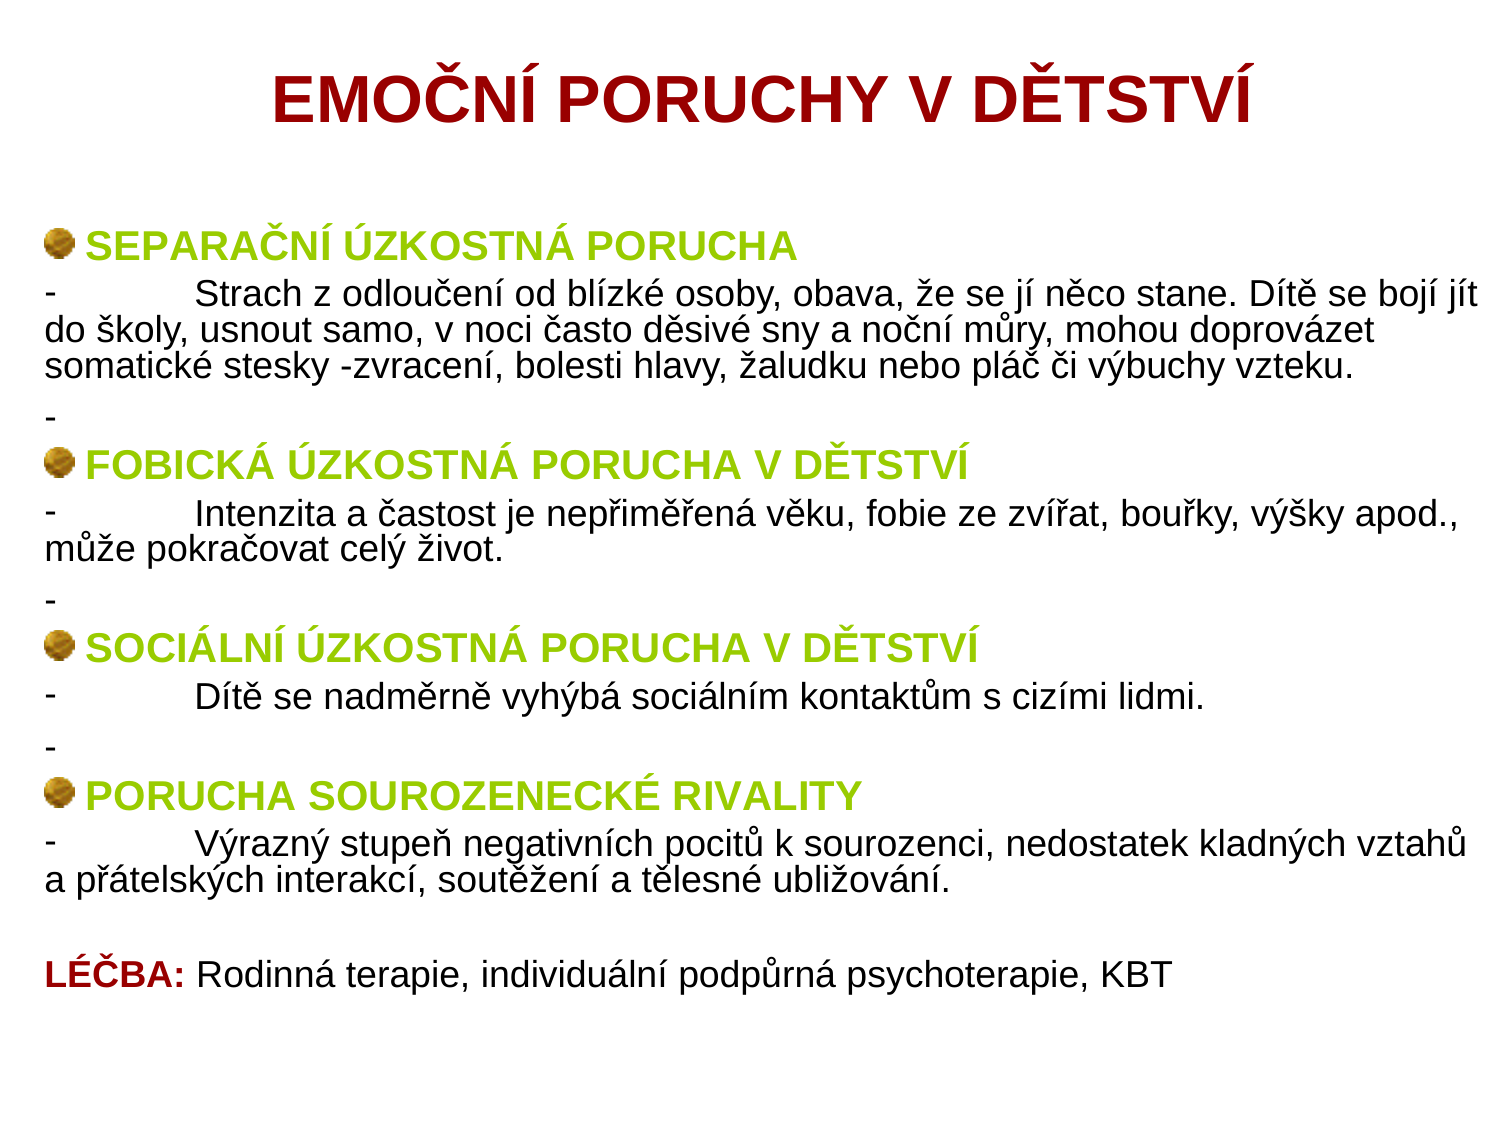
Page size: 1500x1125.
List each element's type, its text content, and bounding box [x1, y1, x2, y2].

title EMOČNÍ PORUCHY V DĚTSTVÍ [29, 0, 1471, 160]
subtitle SEPARAČNÍ ÚZKOSTNÁ PORUCHA Strach z odloučení od blízké osoby, obava, že se jí něco stane. Dítě se bojí jít do školy, usnout samo, v noci často děsivé sny a noční můry, mohou doprovázet somatické stesky -zvracení, bolesti hlavy, žaludku nebo pláč či výbuchy vzteku. FOBICKÁ ÚZKOSTNÁ PORUCHA V DĚTSTVÍ Intenzita a častost je nepřiměřená věku, fobie ze zvířat, bouřky, výšky apod., může pokračovat celý život. SOCIÁLNÍ ÚZKOSTNÁ PORUCHA V DĚTSTVÍ Dítě se nadměrně vyhýbá sociálním kontaktům s cizími lidmi. PORUCHA SOUROZENECKÉ RIVALITY Výrazný stupeň negativních pocitů k sourozenci, nedostatek kladných vztahů a přátelských interakcí, soutěžení a tělesné ubližování. LÉČBA: Rodinná terapie, individuální podpůrná psychoterapie, KBT [29, 160, 1500, 1083]
